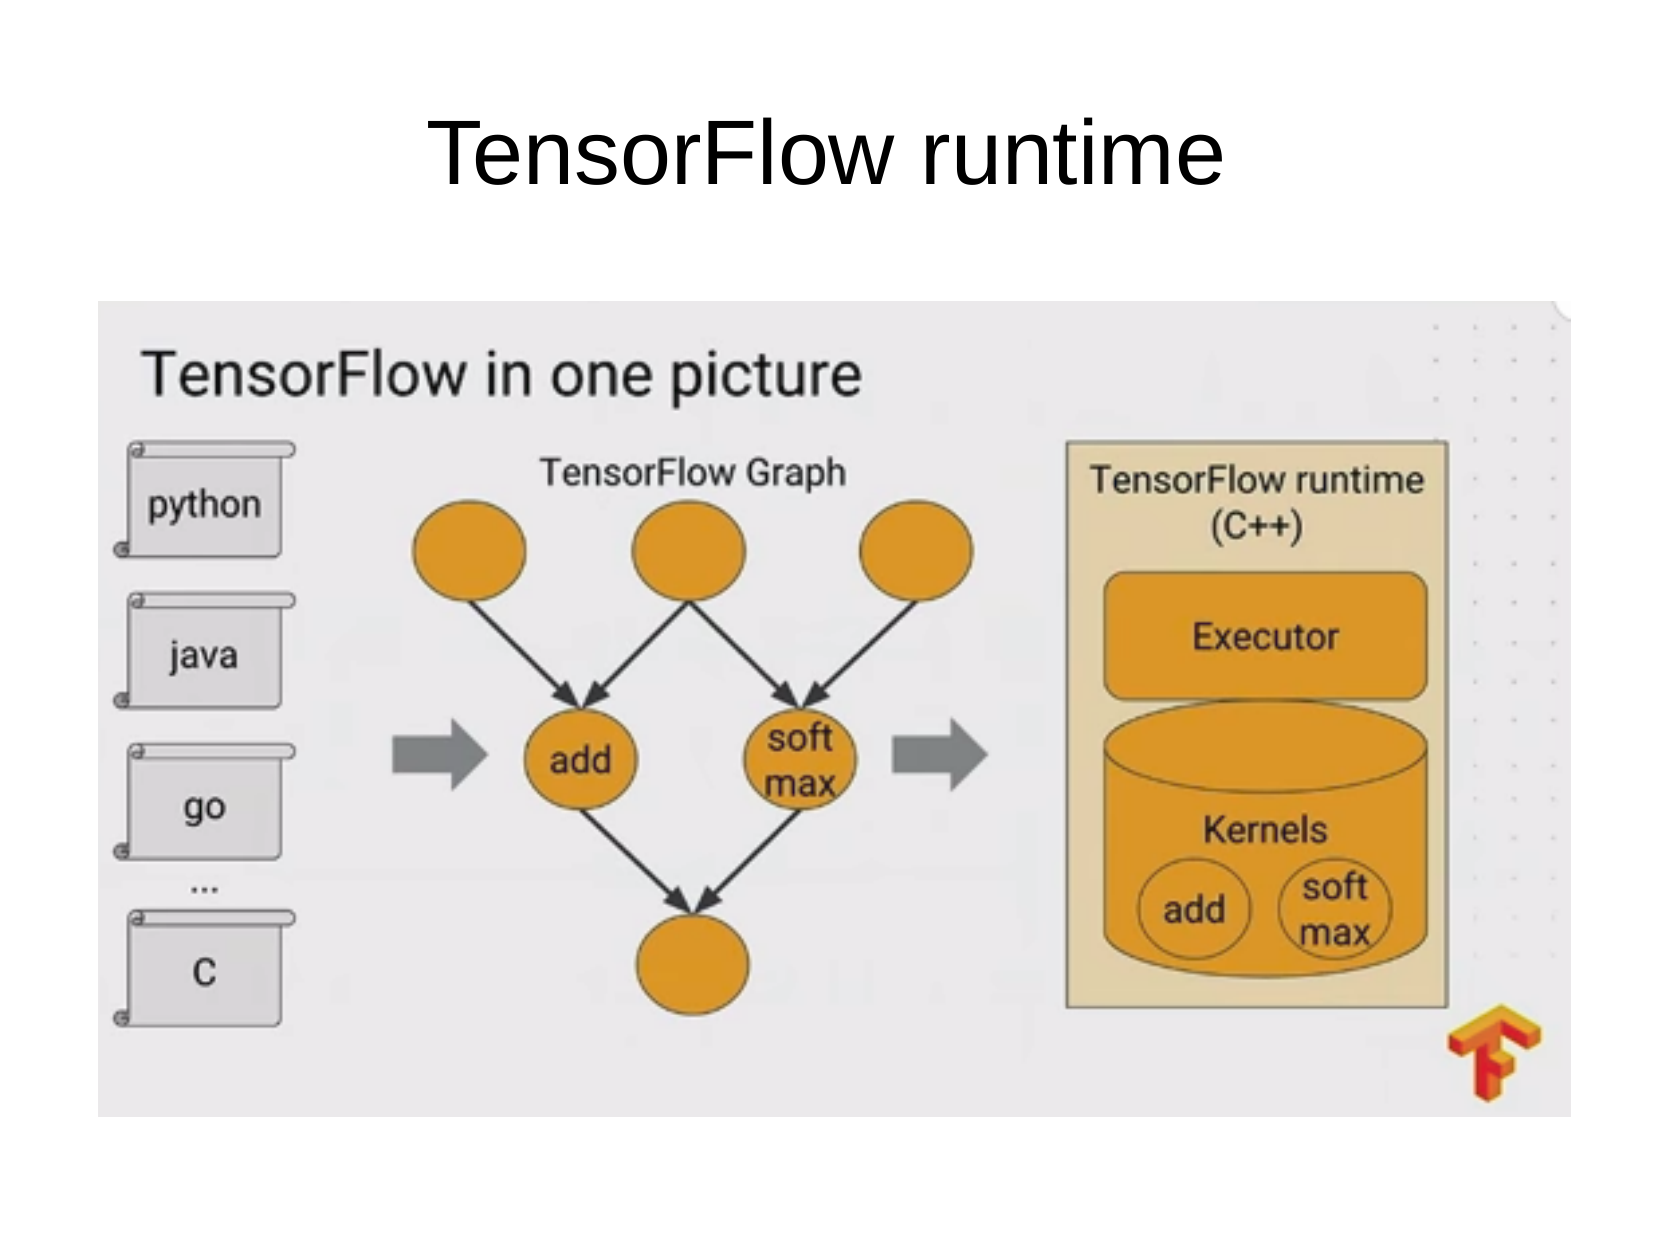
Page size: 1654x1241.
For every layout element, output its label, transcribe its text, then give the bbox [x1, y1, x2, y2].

title TensorFlow runtime [82, 49, 1571, 257]
picture [98, 301, 1571, 1117]
